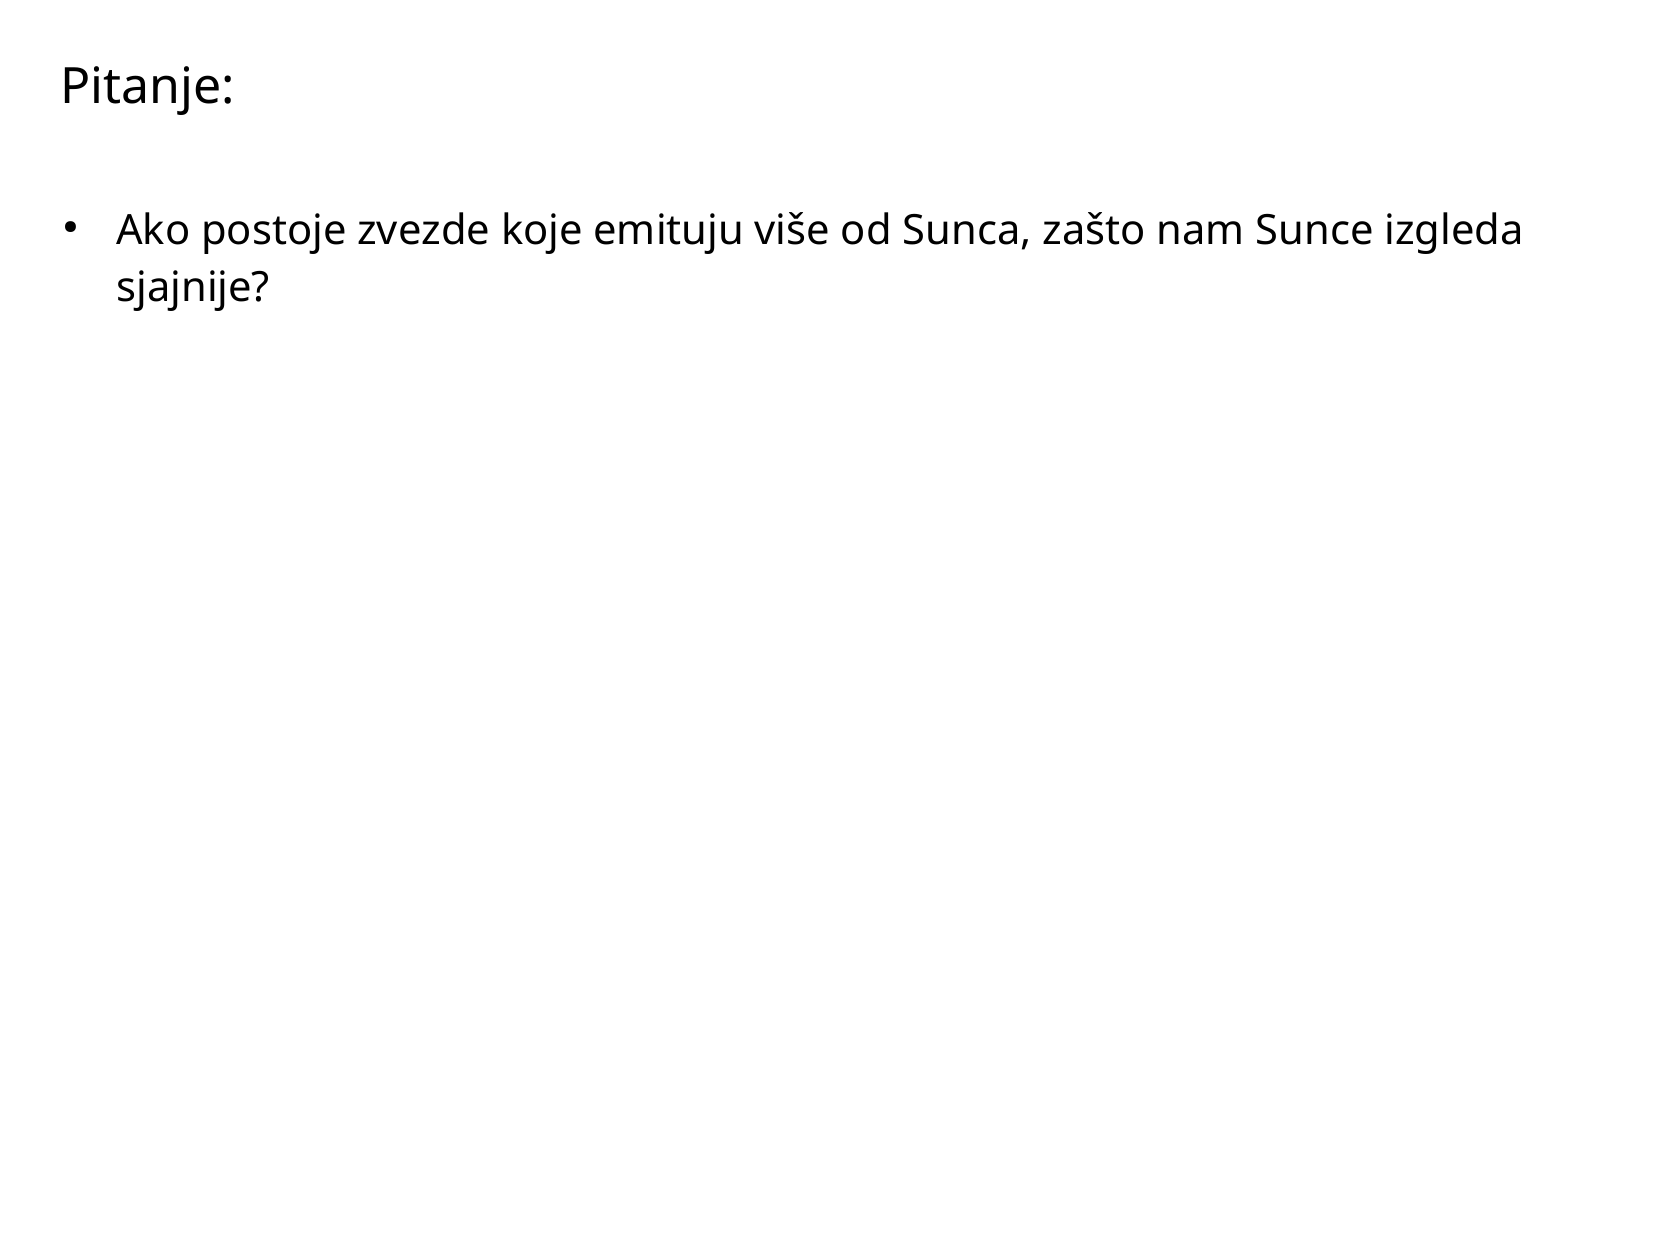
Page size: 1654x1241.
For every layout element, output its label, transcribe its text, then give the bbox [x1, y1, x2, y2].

list Ako postoje zvezde koje emituju više od Sunca, zašto nam Sunce izgleda sjajnije? [45, 199, 1635, 1173]
title Pitanje: [59, 17, 1648, 150]
